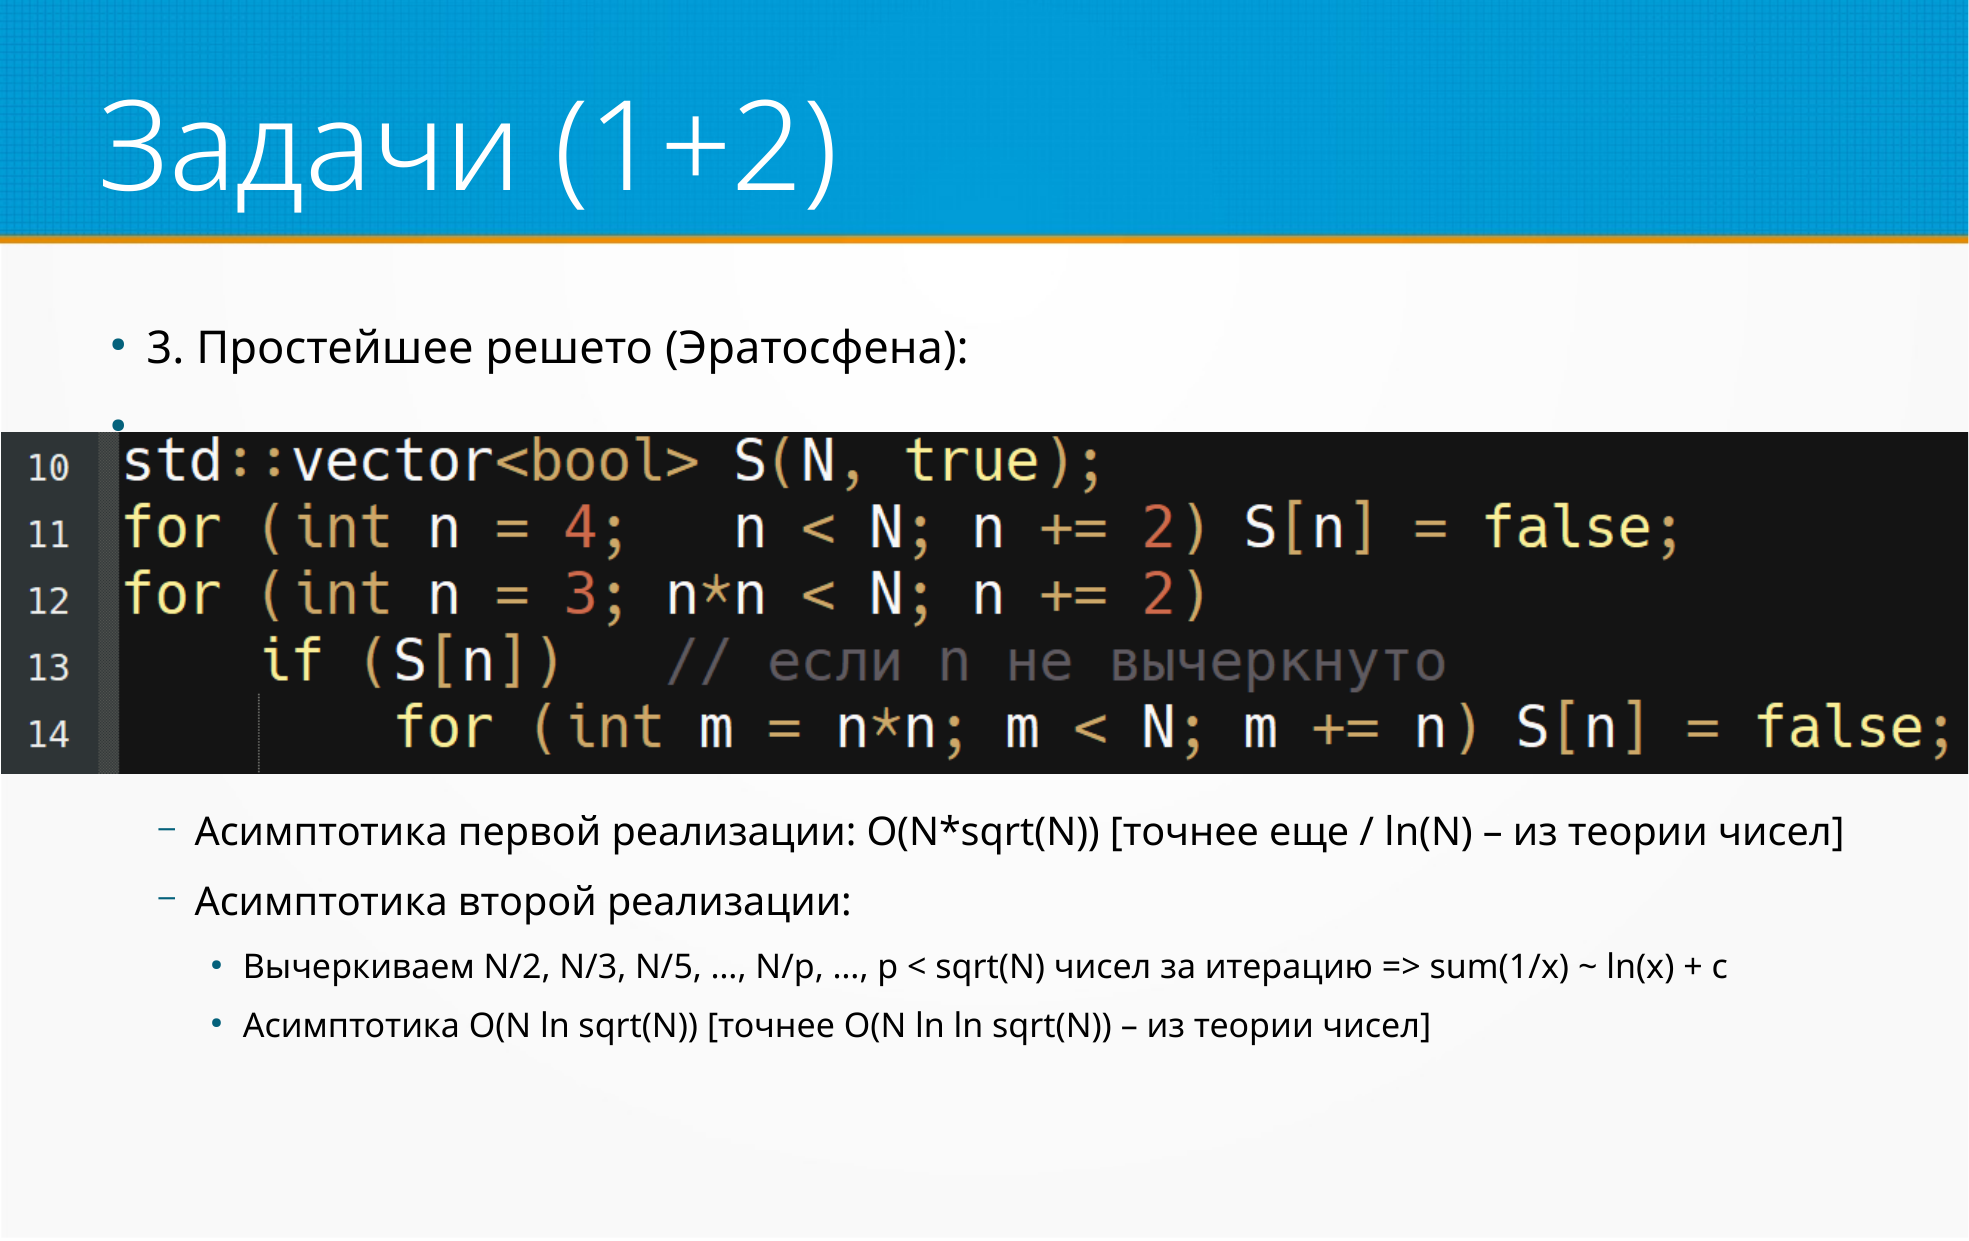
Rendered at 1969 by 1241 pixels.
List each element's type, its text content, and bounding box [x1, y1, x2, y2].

picture [0, 233, 1969, 1241]
title Задачи (1+2) [98, 19, 1870, 227]
list 3. Простейшее решето (Эратосфена): Асимптотика первой реализации: O(N*sqrt(N)) [точнее еще / ln(N) – из теории чисел] Асимптотика второй реализации: Вычеркиваем N/2, N/3, N/5, …, N/p, …, p < sqrt(N) чисел за итерацию => sum(1/x) ~ ln(x) + c Асимптотика O(N ln sqrt(N)) [точнее O(N ln ln sqrt(N)) – из теории чисел] [98, 774, 1861, 1081]
list 3. Простейшее решето (Эратосфена): Асимптотика первой реализации: O(N*sqrt(N)) [точнее еще / ln(N) – из теории чисел] Асимптотика второй реализации: Вычеркиваем N/2, N/3, N/5, …, N/p, …, p < sqrt(N) чисел за итерацию => sum(1/x) ~ ln(x) + c Асимптотика O(N ln sqrt(N)) [точнее O(N ln ln sqrt(N)) – из теории чисел] [98, 315, 1861, 432]
